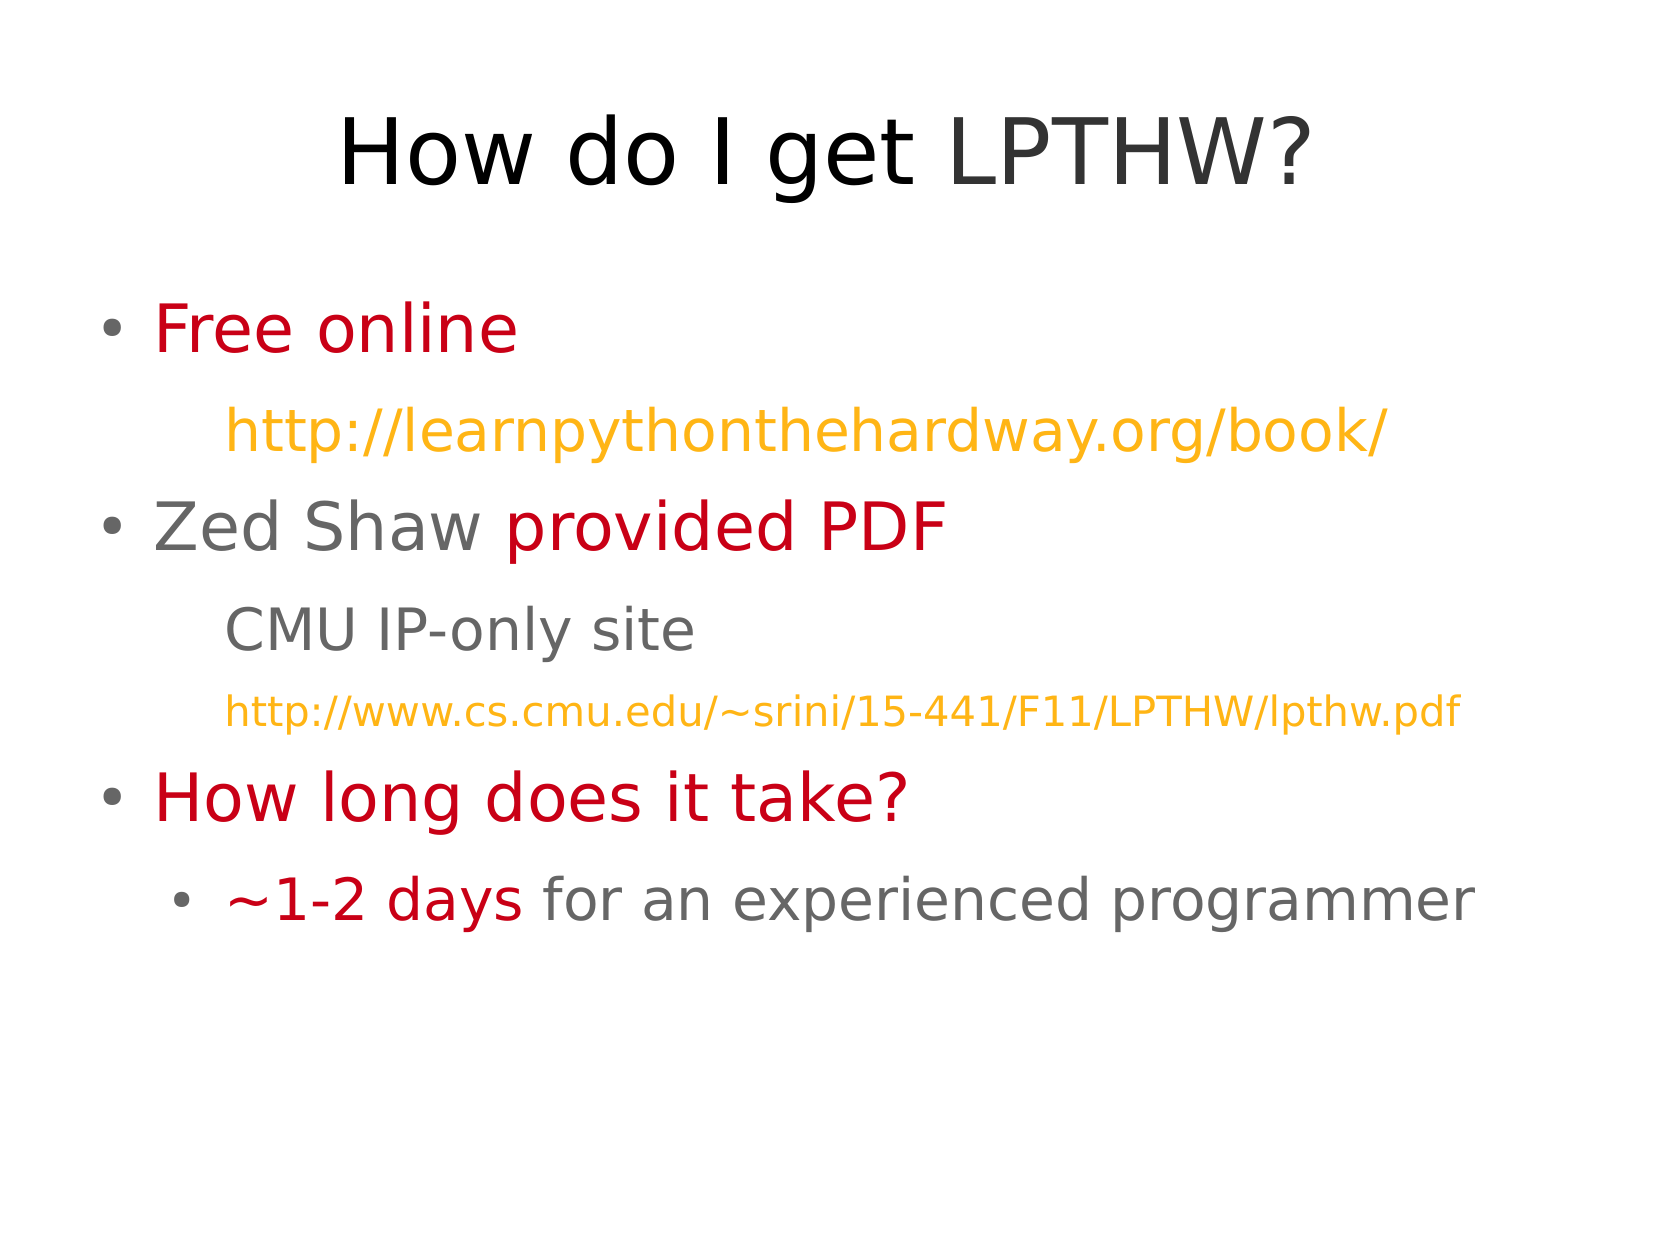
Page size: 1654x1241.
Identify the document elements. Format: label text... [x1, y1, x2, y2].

list Free online http://learnpythonthehardway.org/book/ Zed Shaw provided PDF CMU IP-only site http://www.cs.cmu.edu/~srini/15-441/F11/LPTHW/lpthw.pdf How long does it take? ~1-2 days for an experienced programmer [82, 290, 1571, 1109]
title How do I get LPTHW? [82, 56, 1571, 250]
